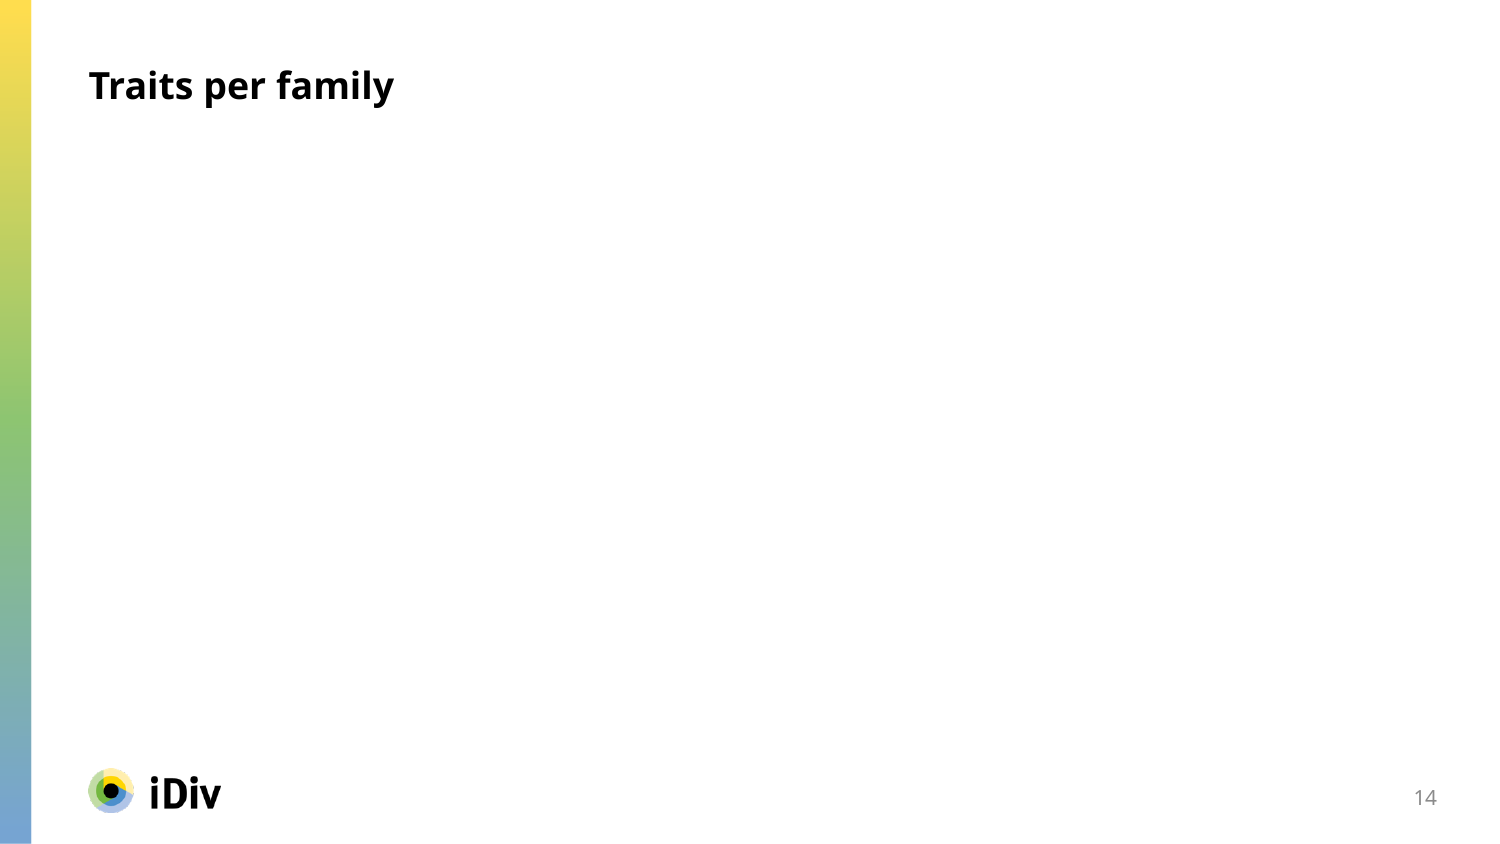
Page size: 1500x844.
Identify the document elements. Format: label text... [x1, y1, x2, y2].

list Traits per family [88, 61, 1437, 157]
picture [0, 0, 1500, 844]
slide_number 6 [1240, 767, 1437, 813]
